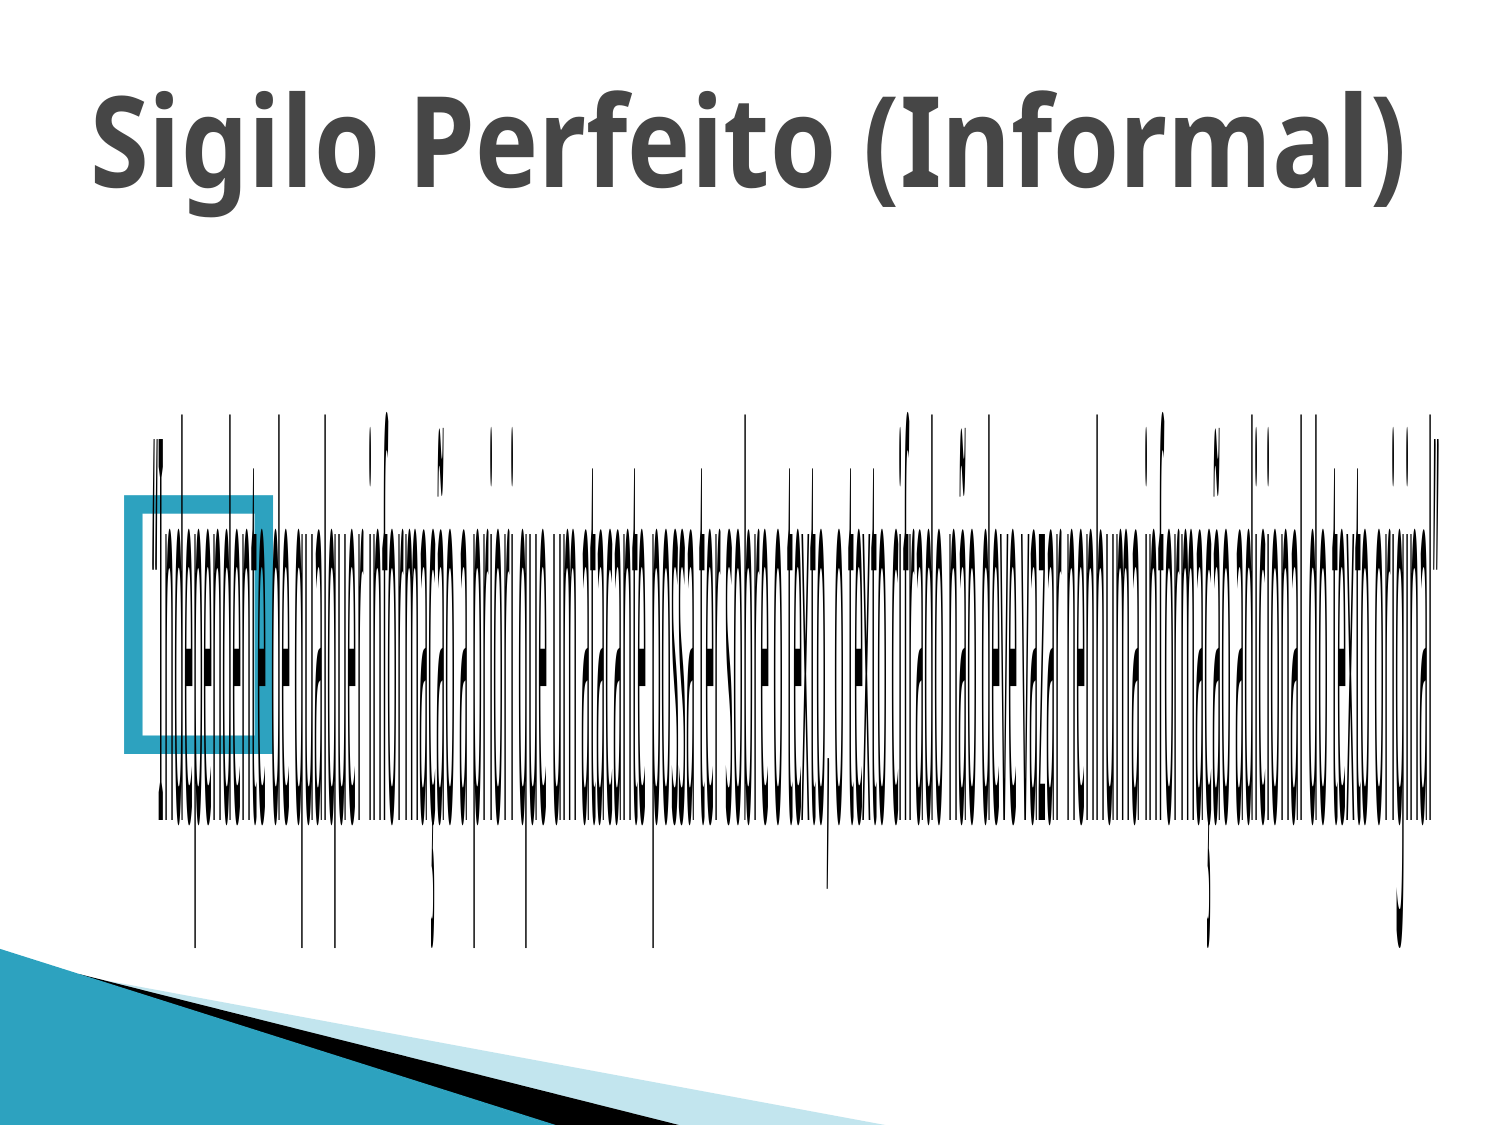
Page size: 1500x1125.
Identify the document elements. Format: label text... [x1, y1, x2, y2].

list “Independente de qualquer informação a priori que um atacante possa ter sobre o texto, o texto cifrado não deve vazar nenhuma informação adicional do texto original” [75, 243, 1426, 986]
title Sigilo Perfeito (Informal) [75, 45, 1426, 233]
